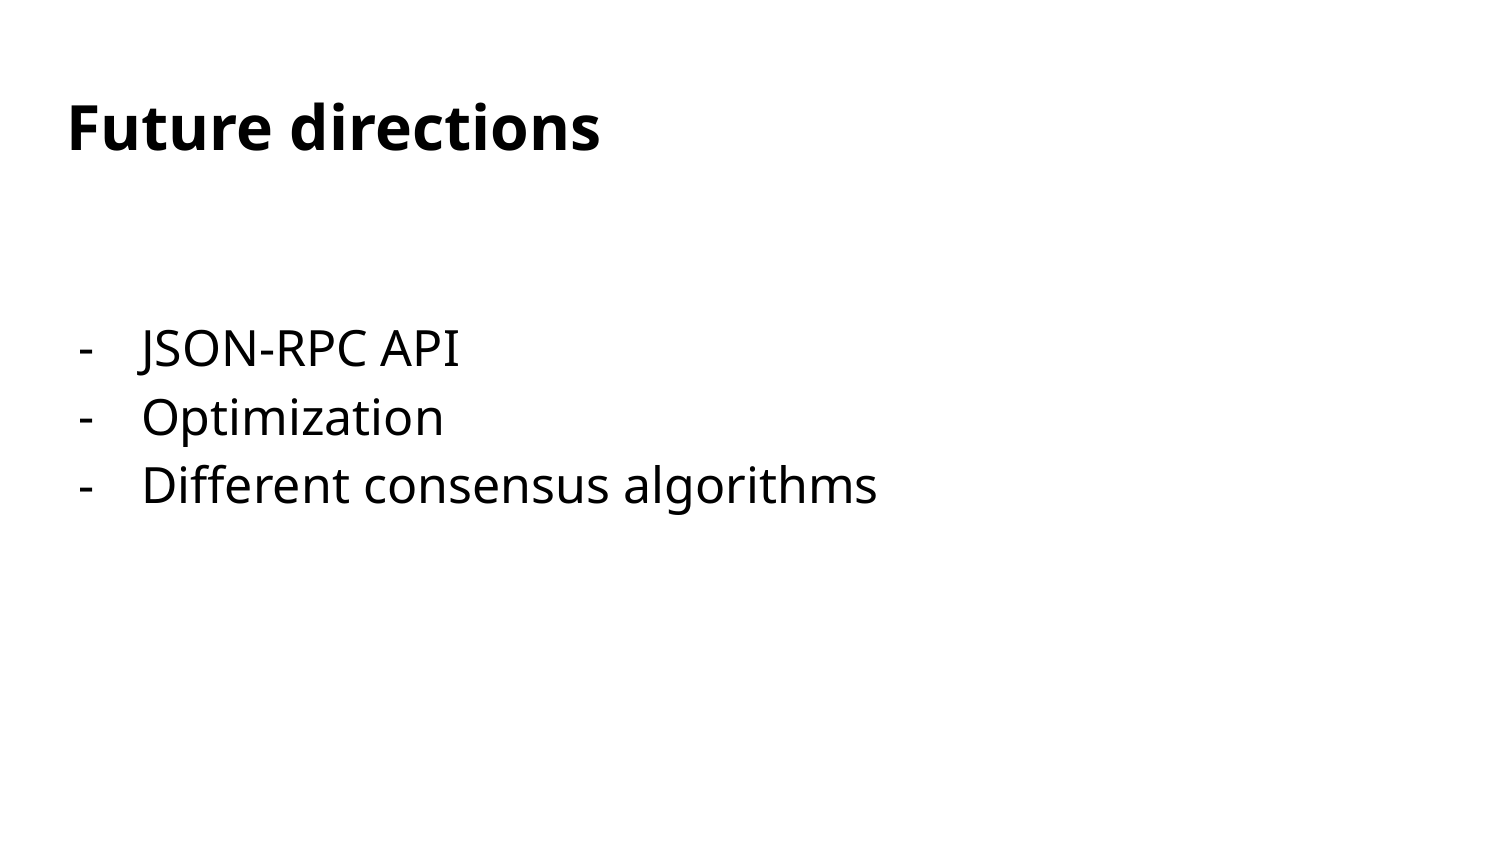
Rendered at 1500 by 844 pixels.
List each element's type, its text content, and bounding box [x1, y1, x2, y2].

title Future directions [51, 72, 1449, 176]
list JSON-RPC API Optimization Different consensus algorithms [51, 292, 1449, 750]
